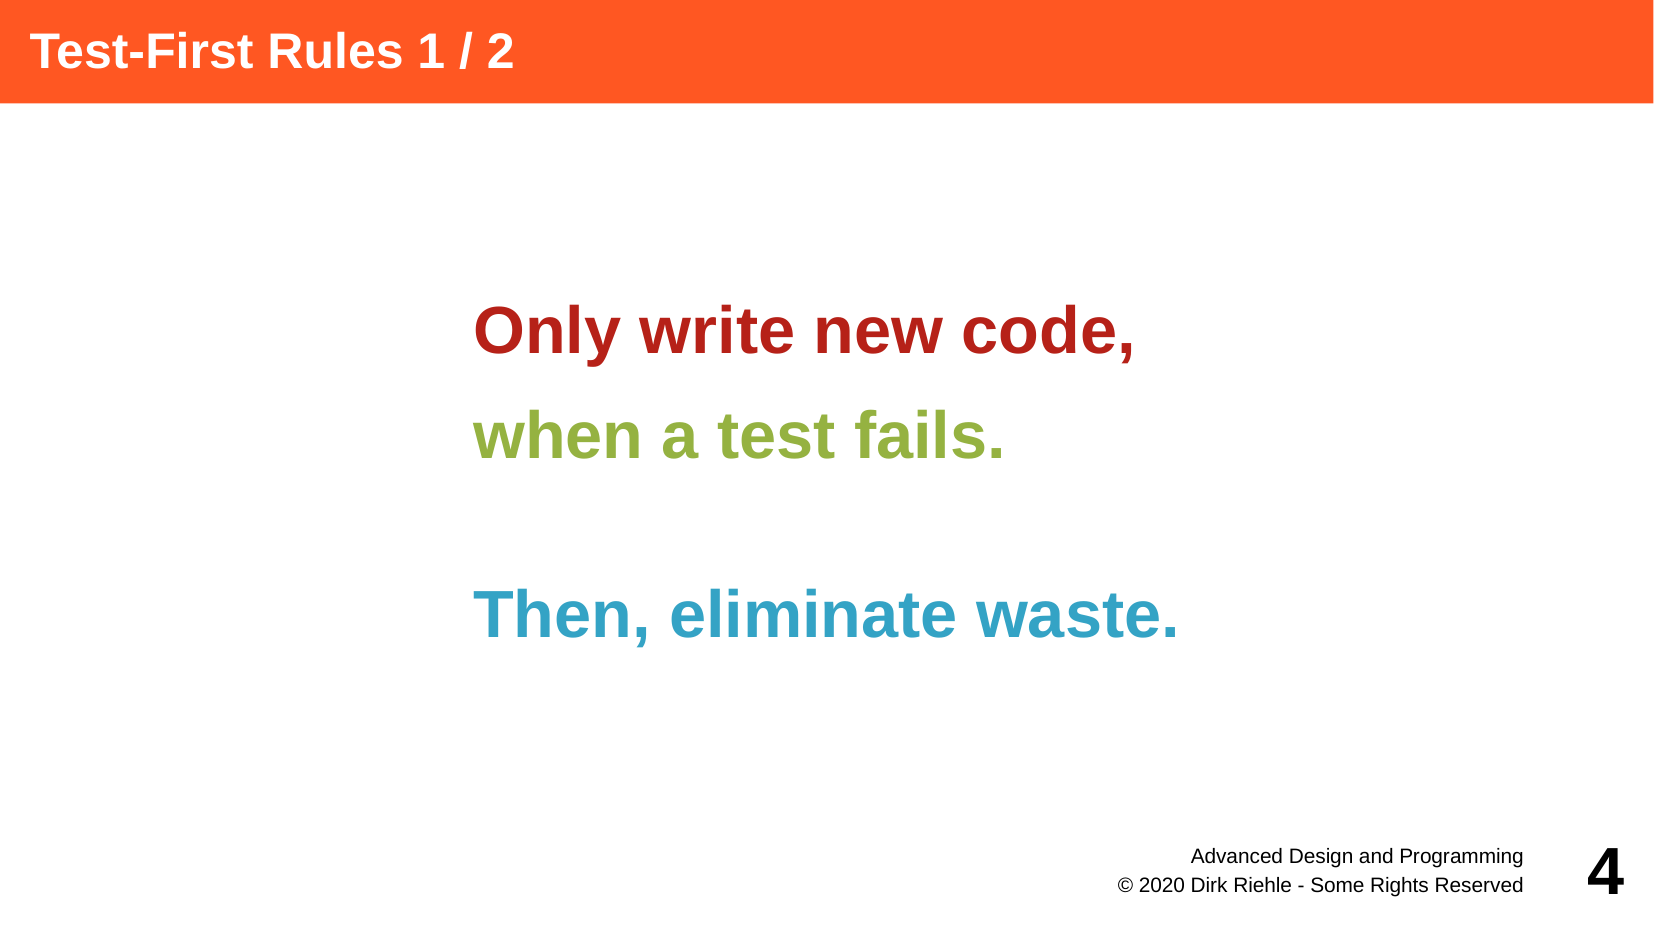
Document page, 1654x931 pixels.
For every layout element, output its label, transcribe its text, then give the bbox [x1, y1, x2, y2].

title Test-First Rules 1 / 2 [0, 0, 1654, 104]
subtitle Only write new code, when a test fails. Then, eliminate waste. [29, 132, 1625, 813]
